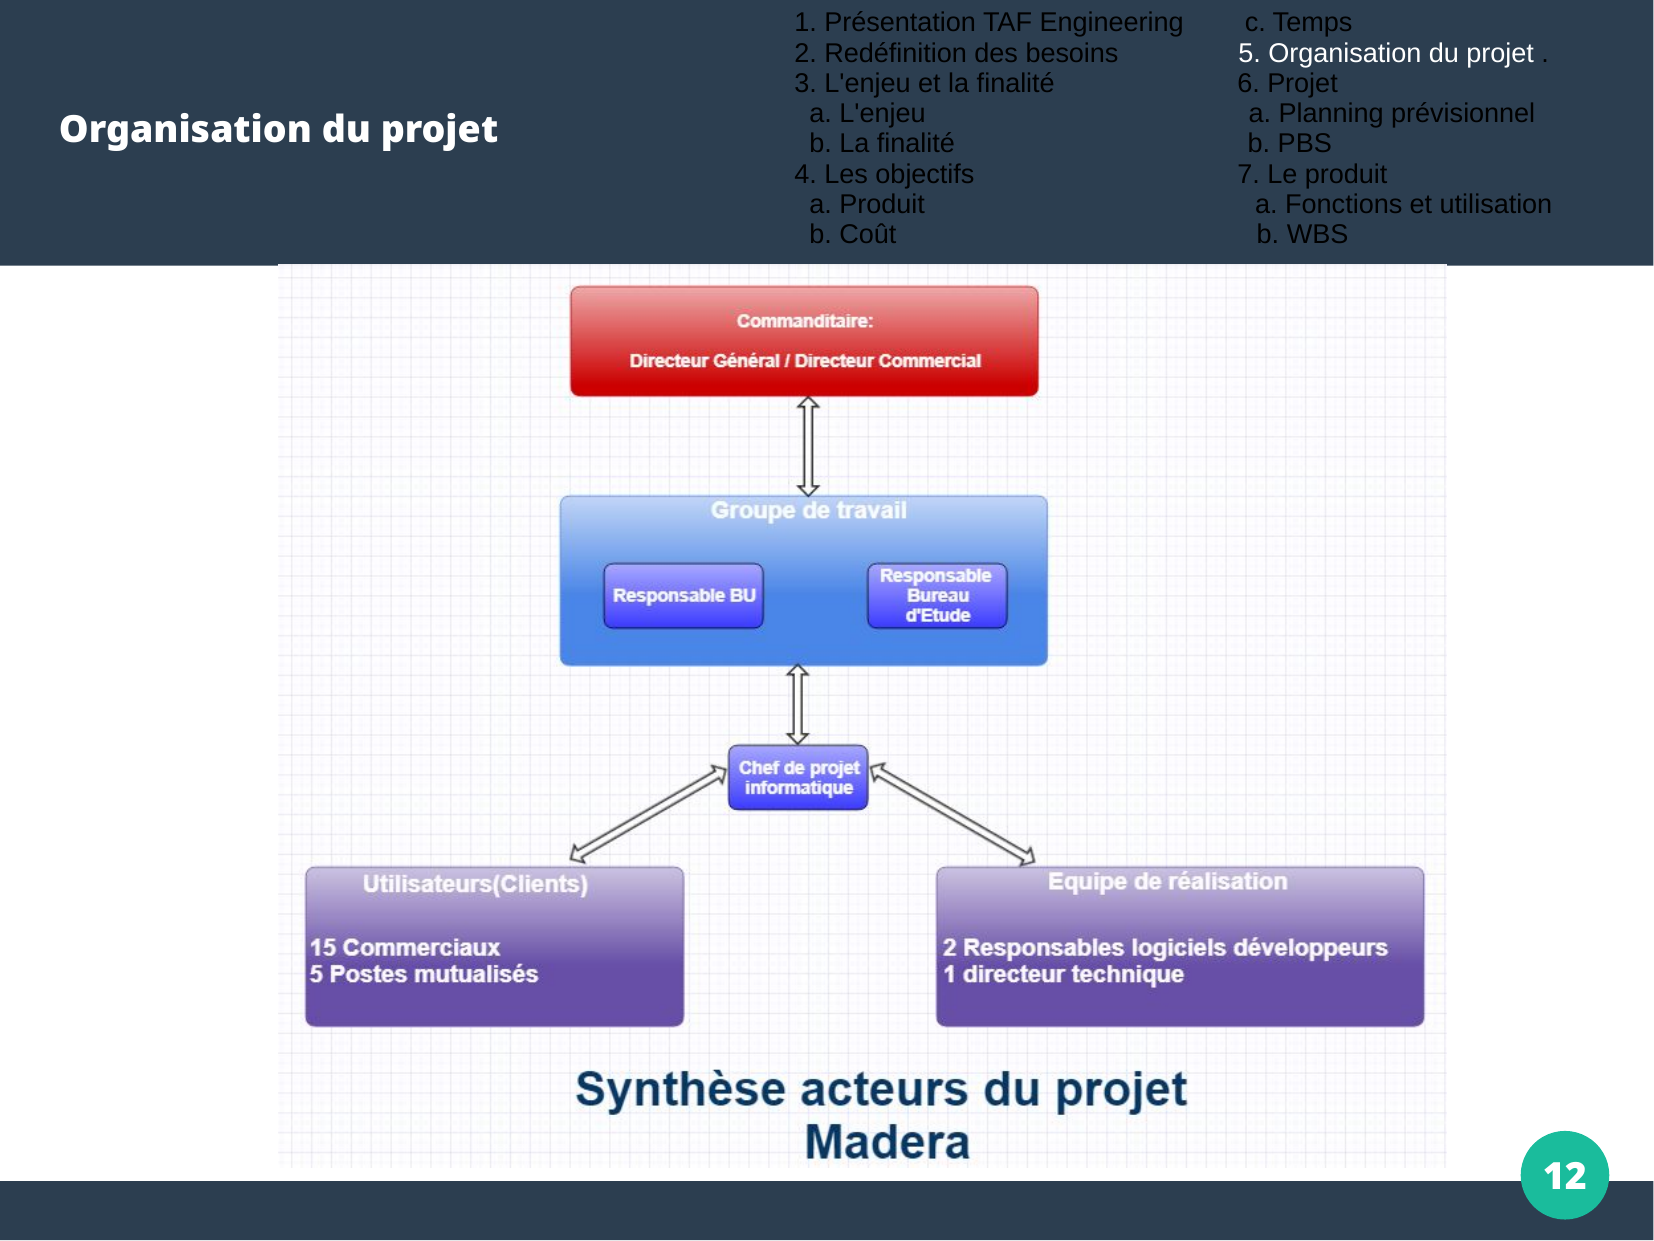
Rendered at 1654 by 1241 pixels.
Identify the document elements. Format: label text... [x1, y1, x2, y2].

text_box 1. Présentation TAF Engineering c. Temps 2. Redéfinition des besoins 5. Organisation du projet . 3. L'enjeu et la finalité 6. Projet a. L'enjeu a. Planning prévisionnel b. La finalité b. PBS 4. Les objectifs 7. Le produit a. Produit a. Fonctions et utilisation b. Coût b. WBS [779, 0, 1654, 318]
picture [278, 264, 1447, 1168]
title Organisation du projet [59, 49, 779, 207]
